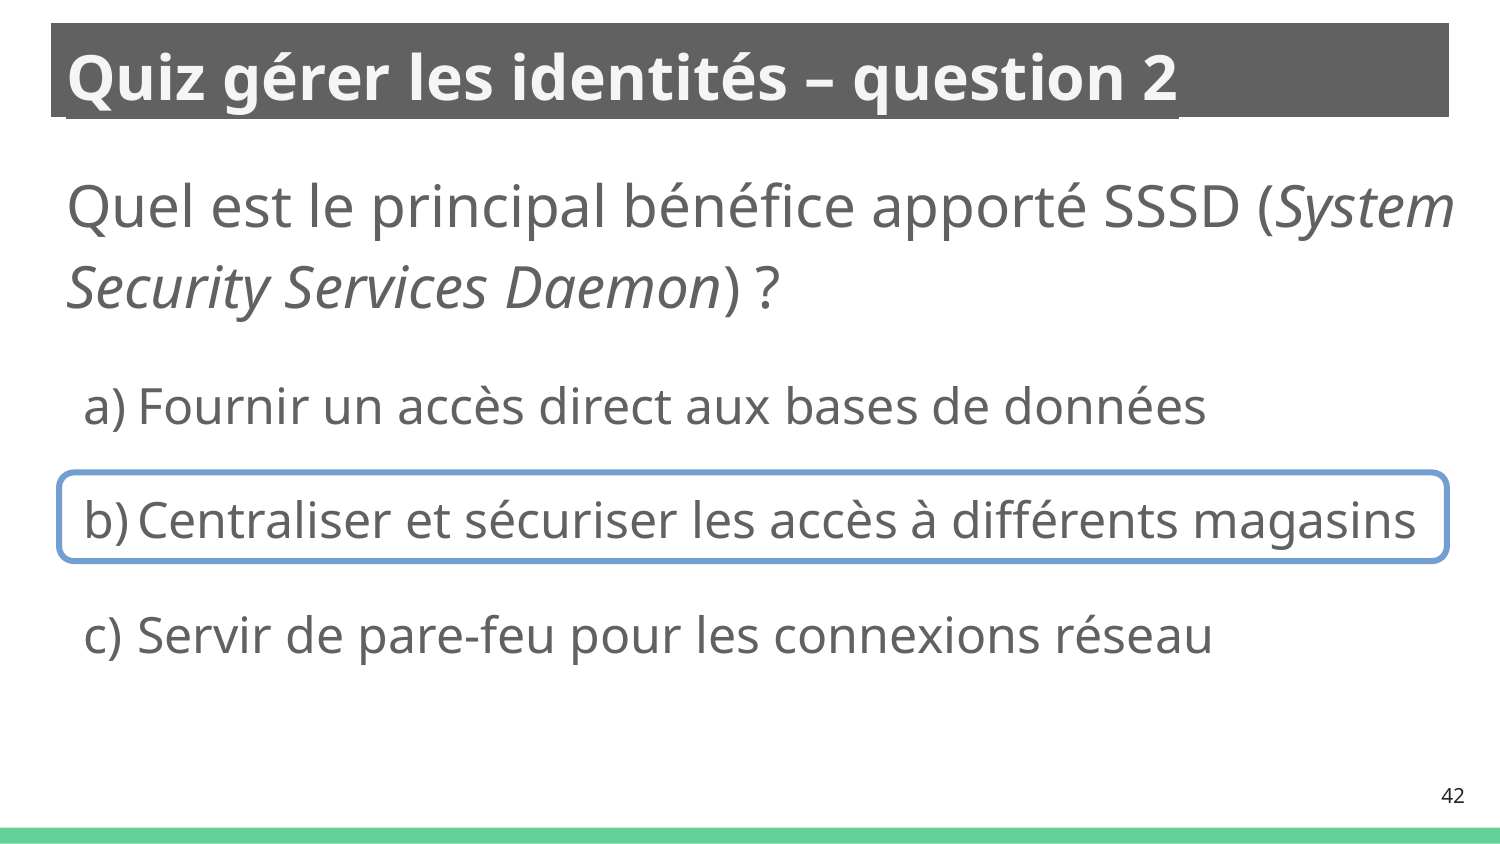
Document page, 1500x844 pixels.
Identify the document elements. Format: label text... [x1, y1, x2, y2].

title Quiz gérer les identités – question 2 [51, 23, 1449, 117]
list Quel est le principal bénéfice apporté SSSD (System Security Services Daemon) ? Fournir un accès direct aux bases de données Centraliser et sécuriser les accès à différents magasins Servir de pare-feu pour les connexions réseau [51, 144, 1477, 679]
slide_number <numéro> [1389, 764, 1480, 830]
